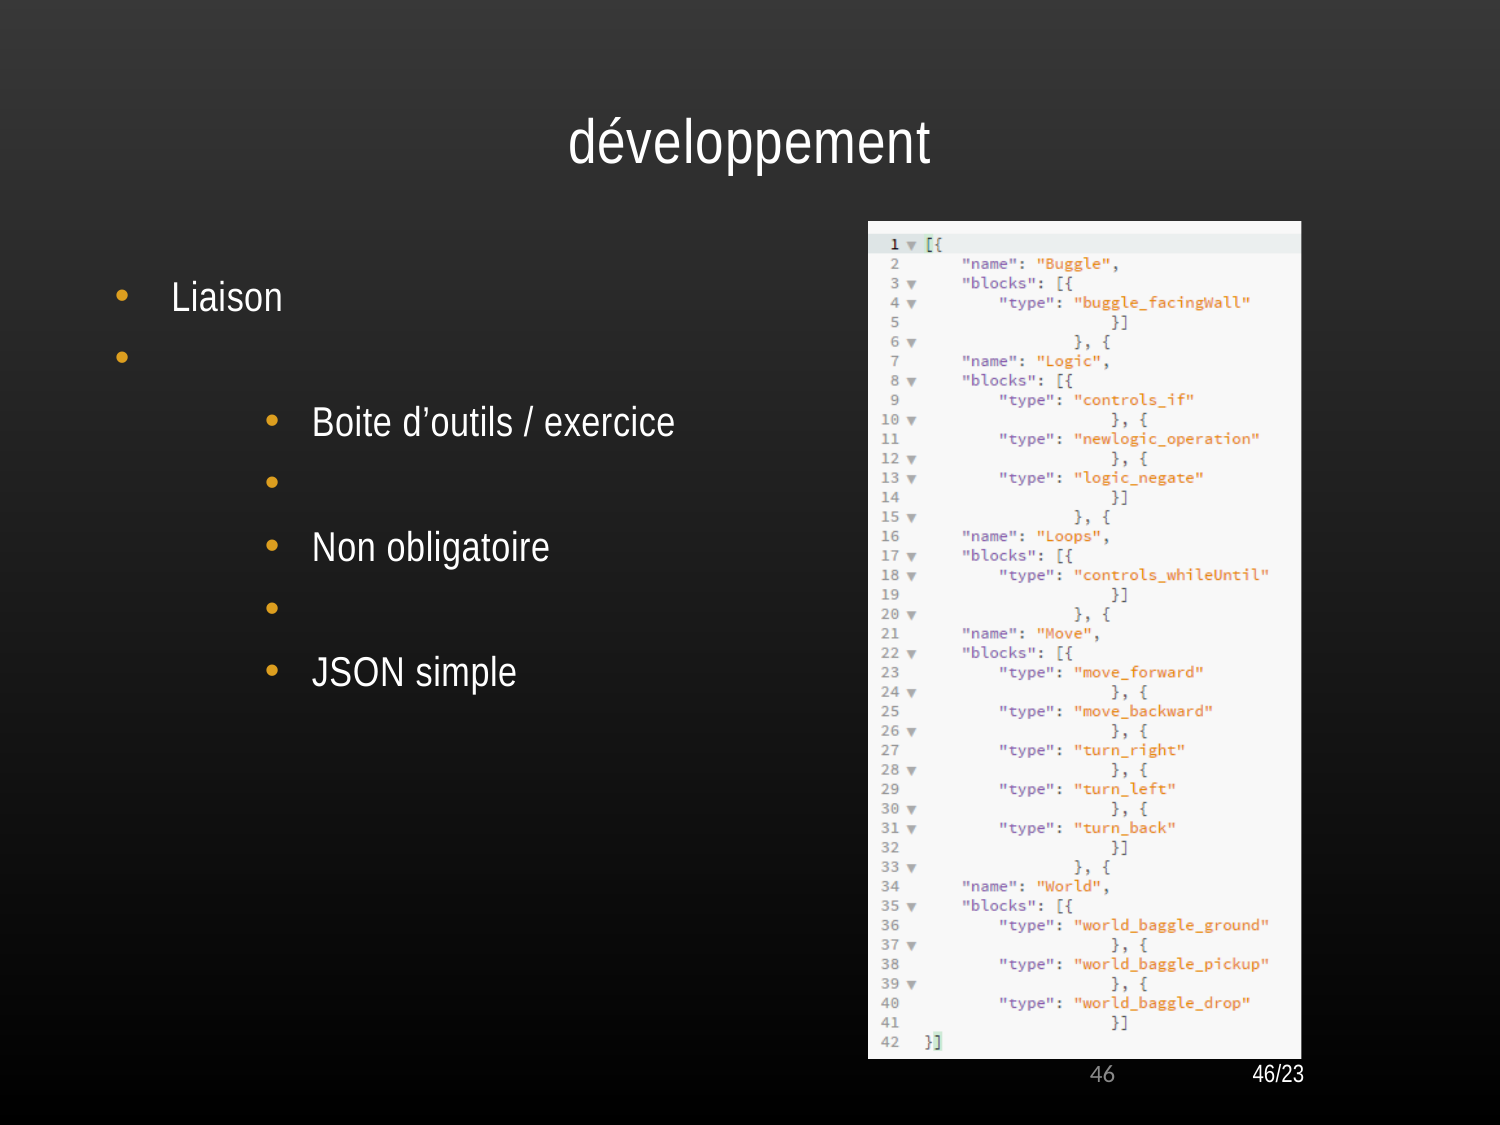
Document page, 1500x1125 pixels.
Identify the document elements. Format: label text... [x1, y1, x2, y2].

list Liaison Boite d’outils / exercice Non obligatoire JSON simple [99, 262, 713, 938]
picture [868, 221, 1302, 1059]
text_box <numéro>/23 [1237, 1042, 1401, 1103]
title développement [99, 45, 1400, 233]
